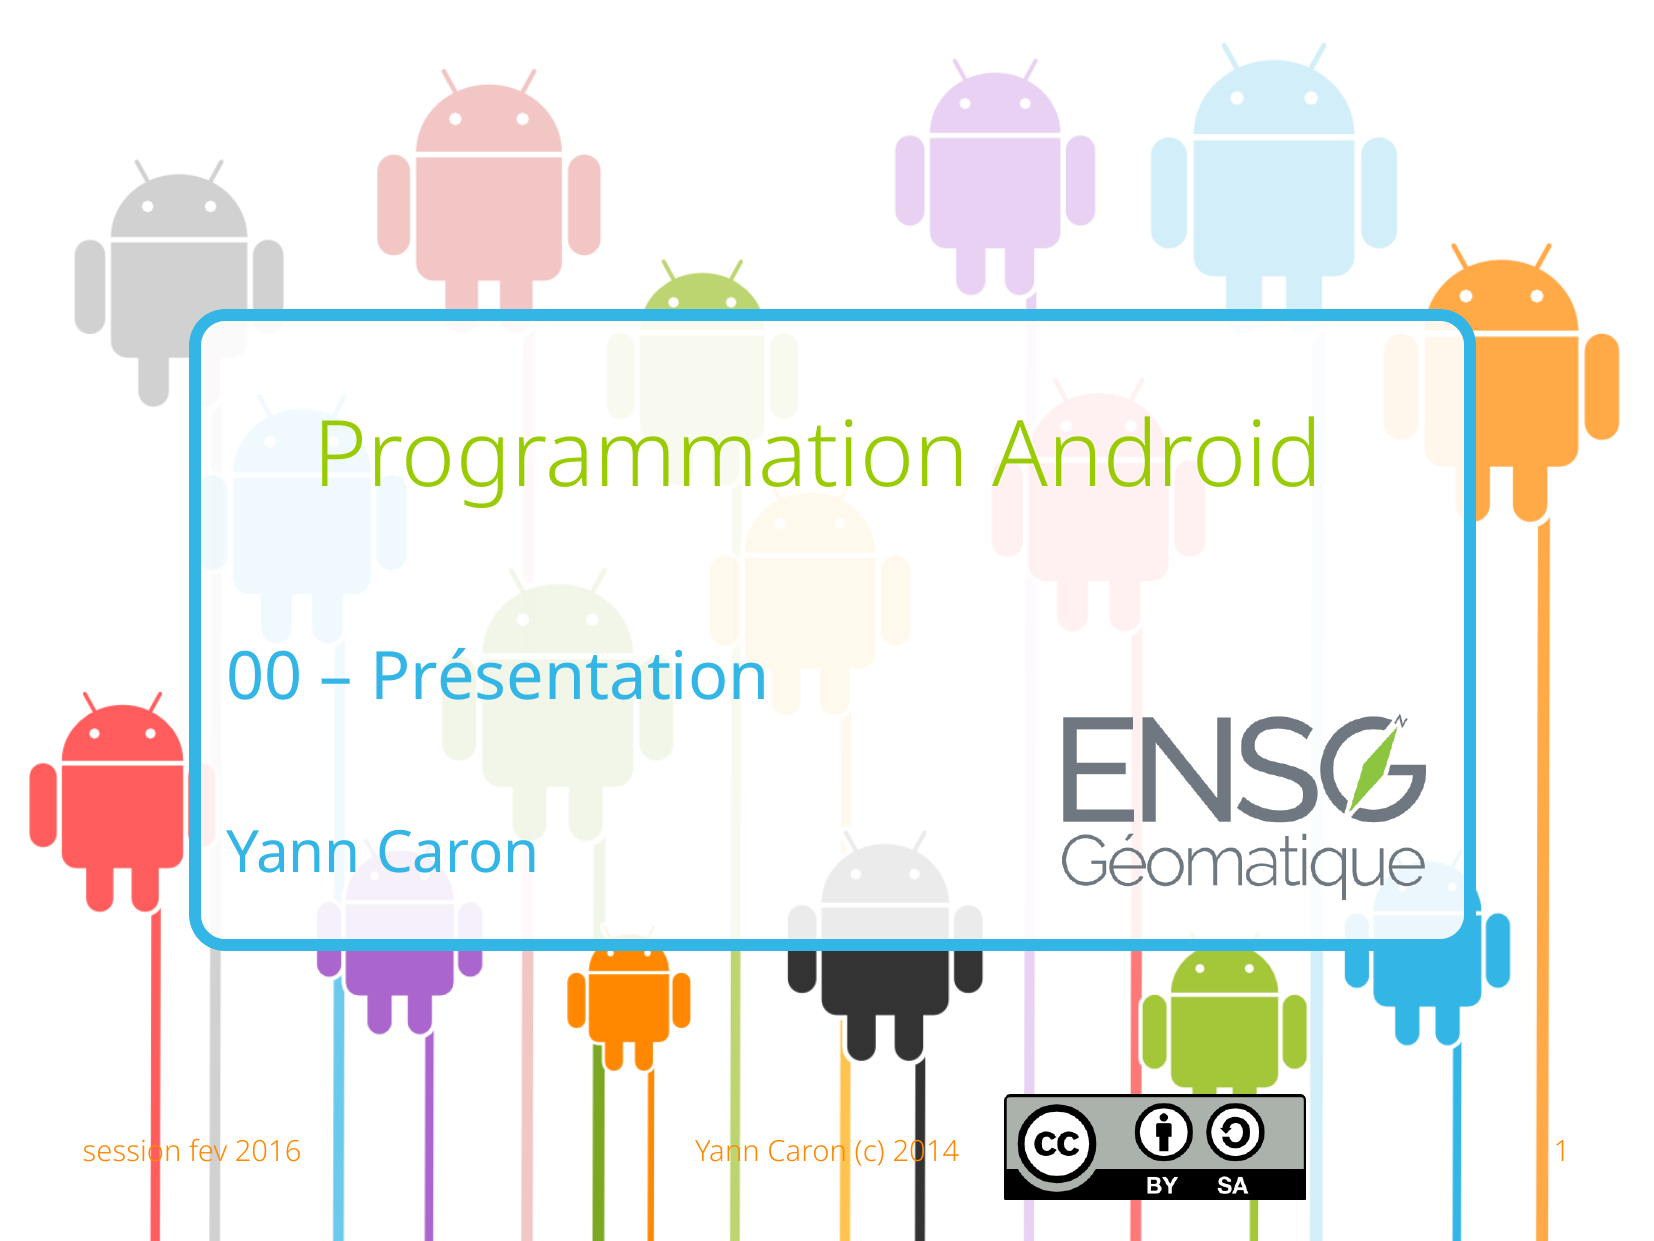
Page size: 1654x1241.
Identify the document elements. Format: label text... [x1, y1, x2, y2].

text_box [199, 315, 1466, 330]
text_box 00 – Présentation Yann Caron [225, 585, 1111, 933]
picture [16, 9, 1637, 1241]
title Programmation Android [75, 330, 1563, 573]
text_box [195, 573, 1471, 946]
